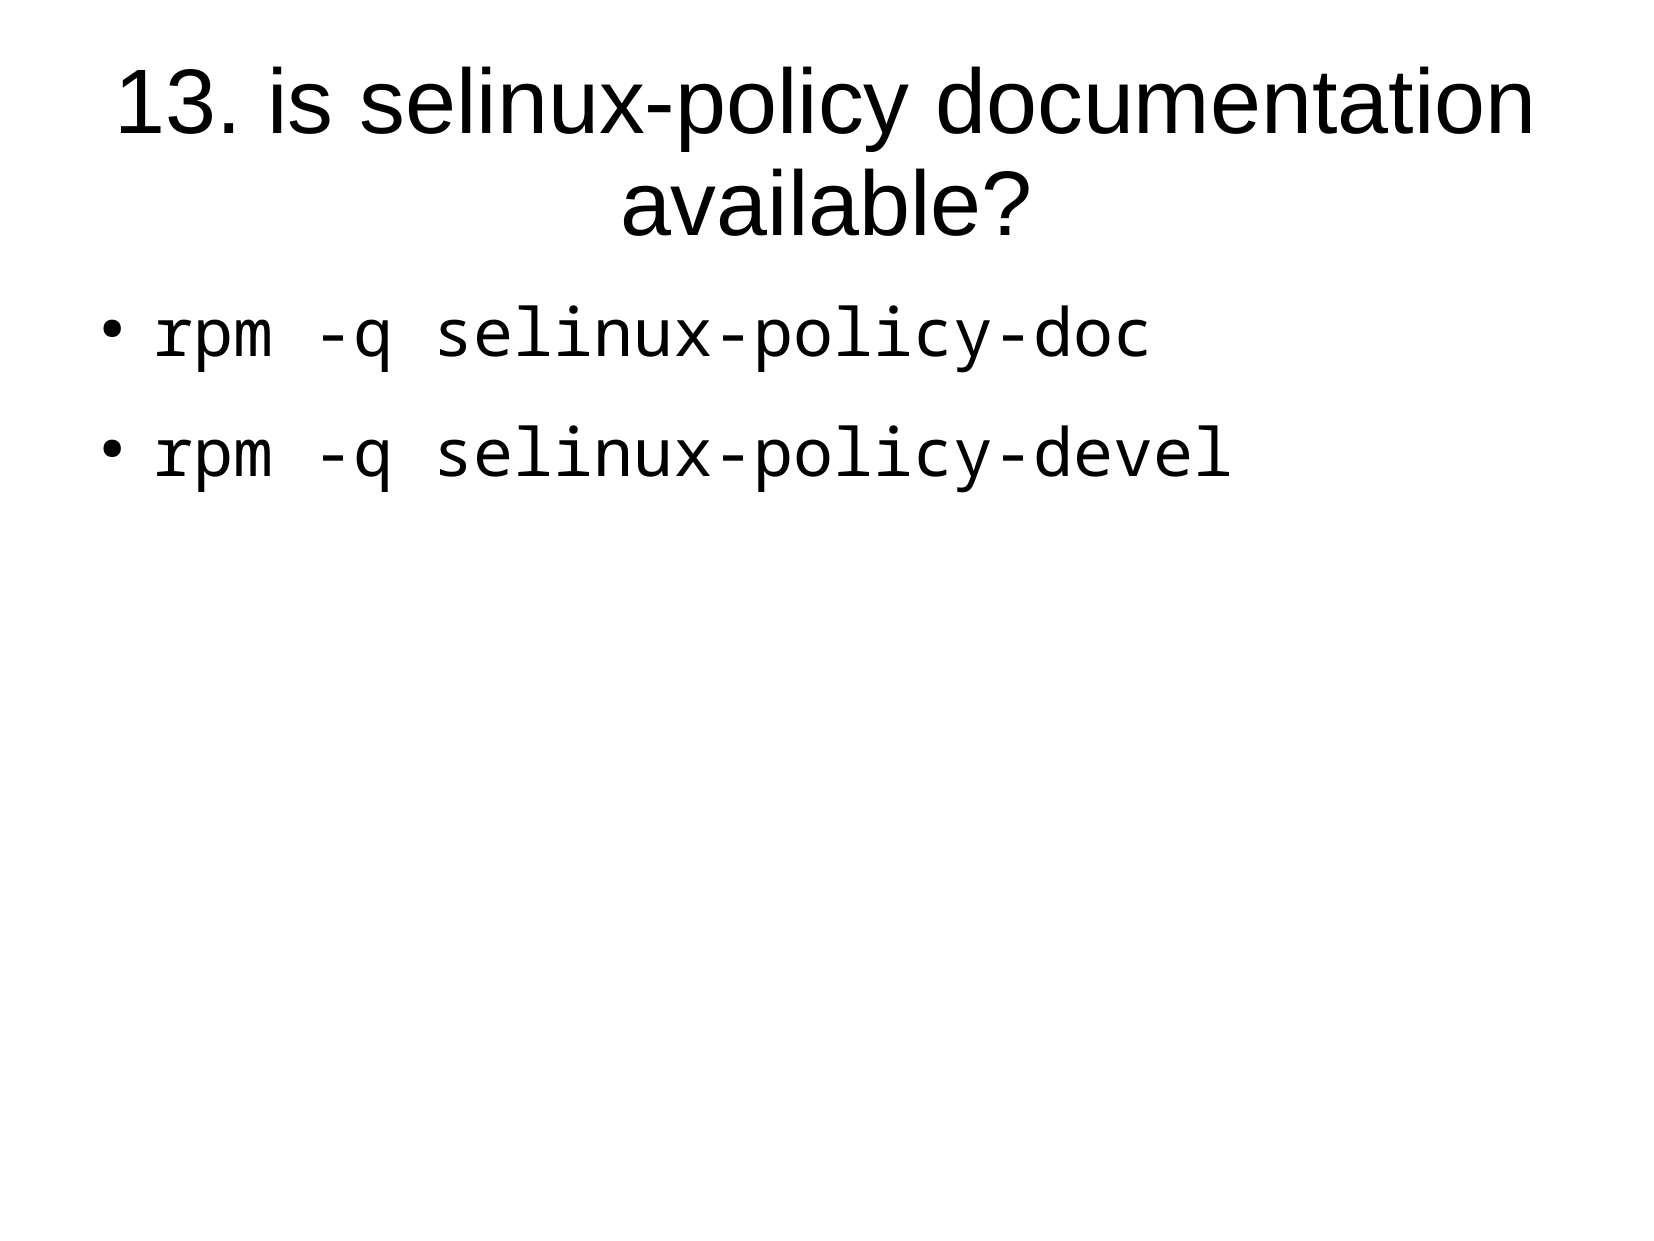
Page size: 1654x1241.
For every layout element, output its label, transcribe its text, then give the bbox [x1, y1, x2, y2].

title 13. is selinux-policy documentation available? [82, 49, 1571, 257]
list rpm -q selinux-policy-doc rpm -q selinux-policy-devel [82, 285, 1571, 1005]
